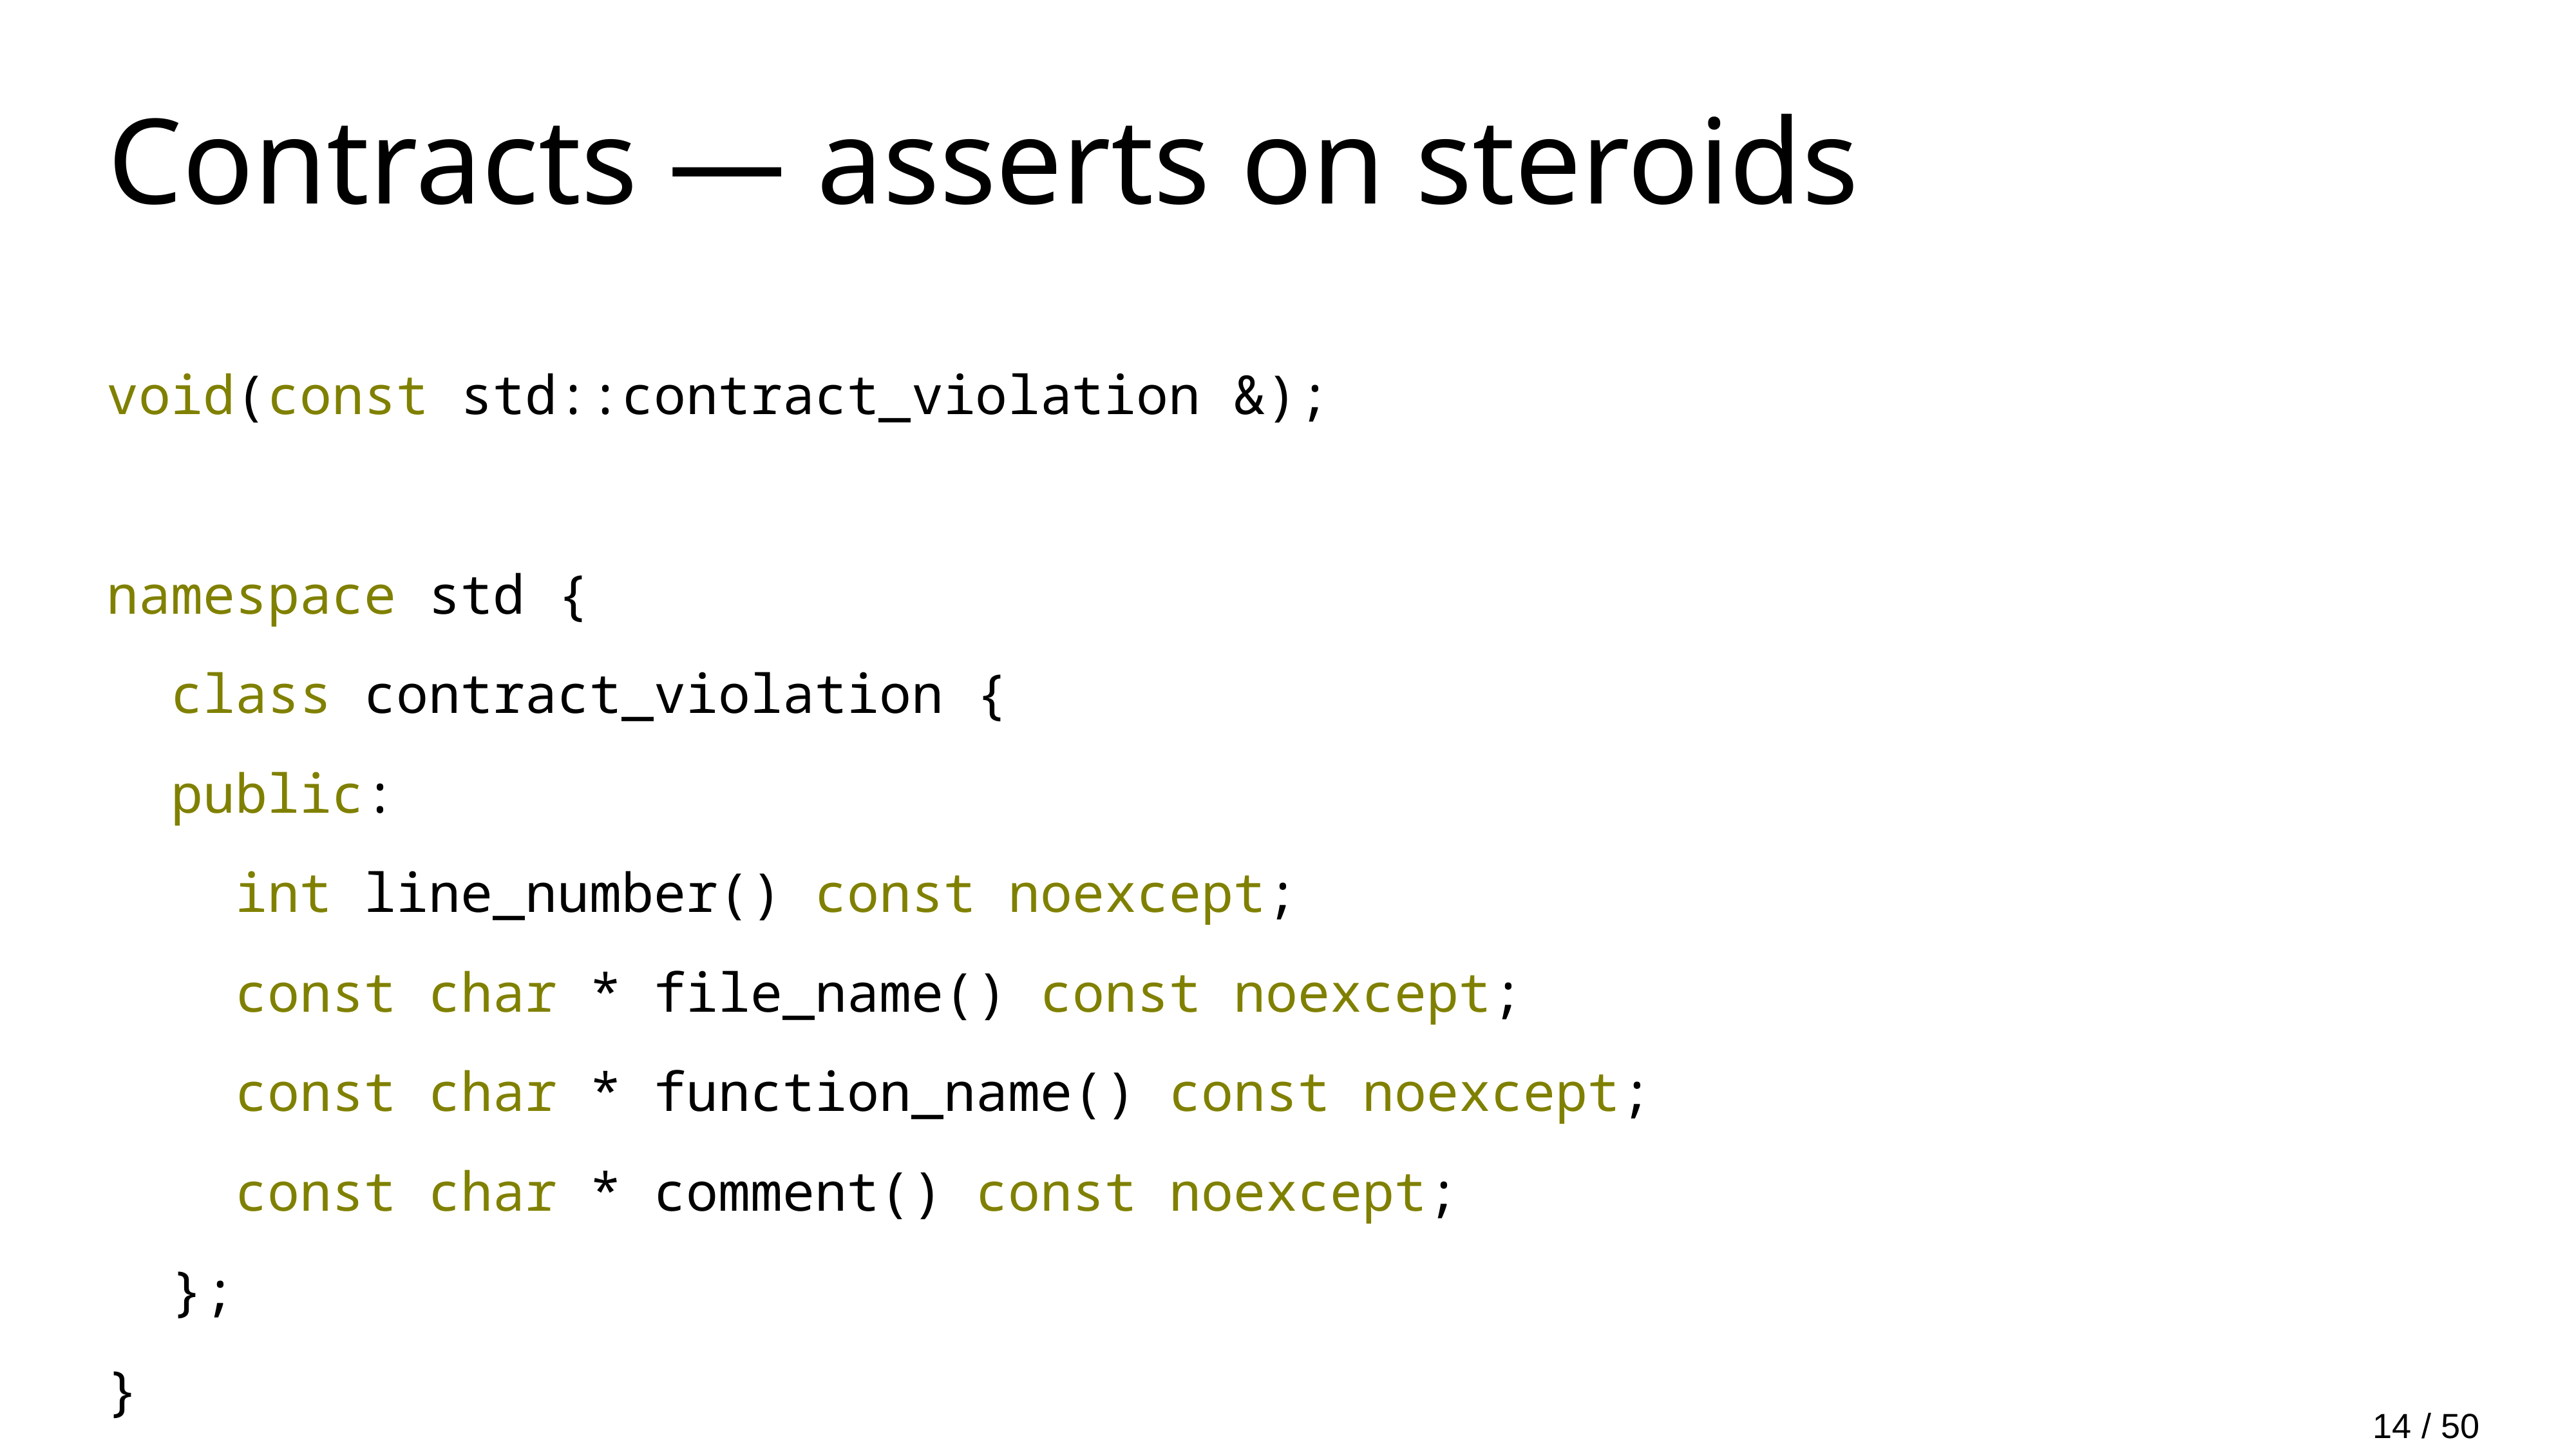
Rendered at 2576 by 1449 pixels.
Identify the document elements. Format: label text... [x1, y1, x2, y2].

list void(const std::contract_violation &); namespace std { class contract_violation { public: int line_number() const noexcept; const char * file_name() const noexcept; const char * function_name() const noexcept; const char * comment() const noexcept; }; } [0, 295, 2576, 1449]
text_box <number> / 50 [2363, 1402, 2576, 1449]
title Contracts — asserts on steroids [108, 80, 2468, 242]
